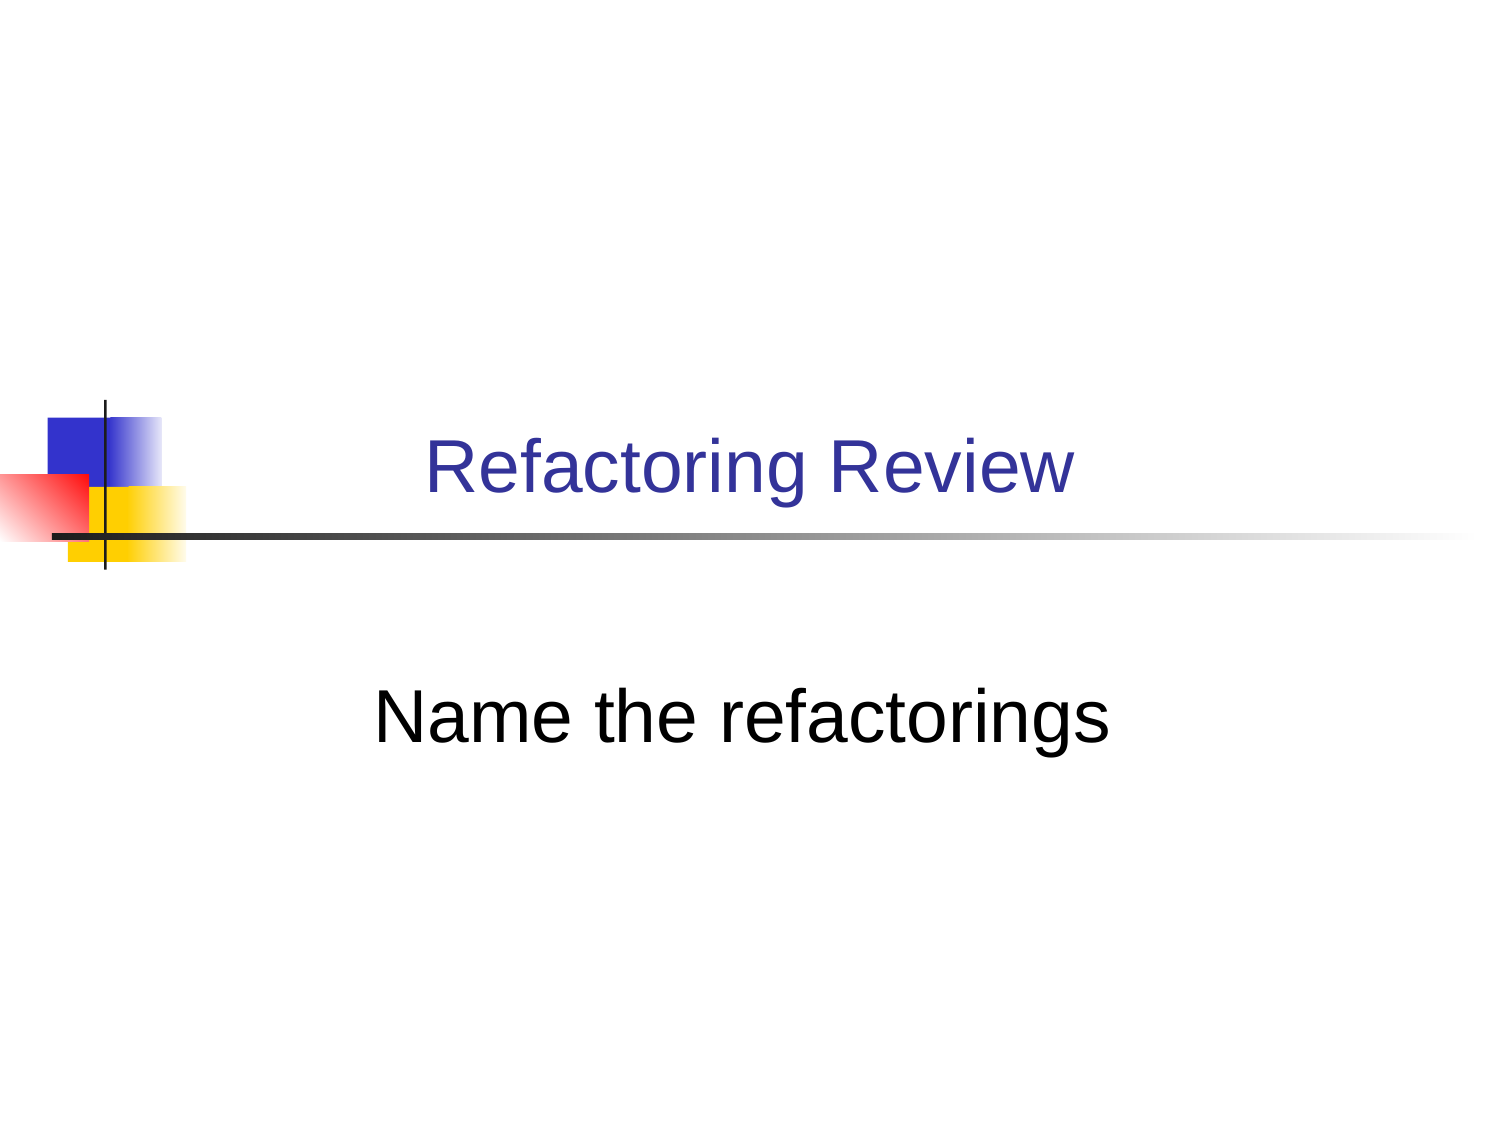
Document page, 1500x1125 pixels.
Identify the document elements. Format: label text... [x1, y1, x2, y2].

title Refactoring Review [150, 274, 1351, 515]
text_box Name the refactorings [300, 660, 1186, 765]
